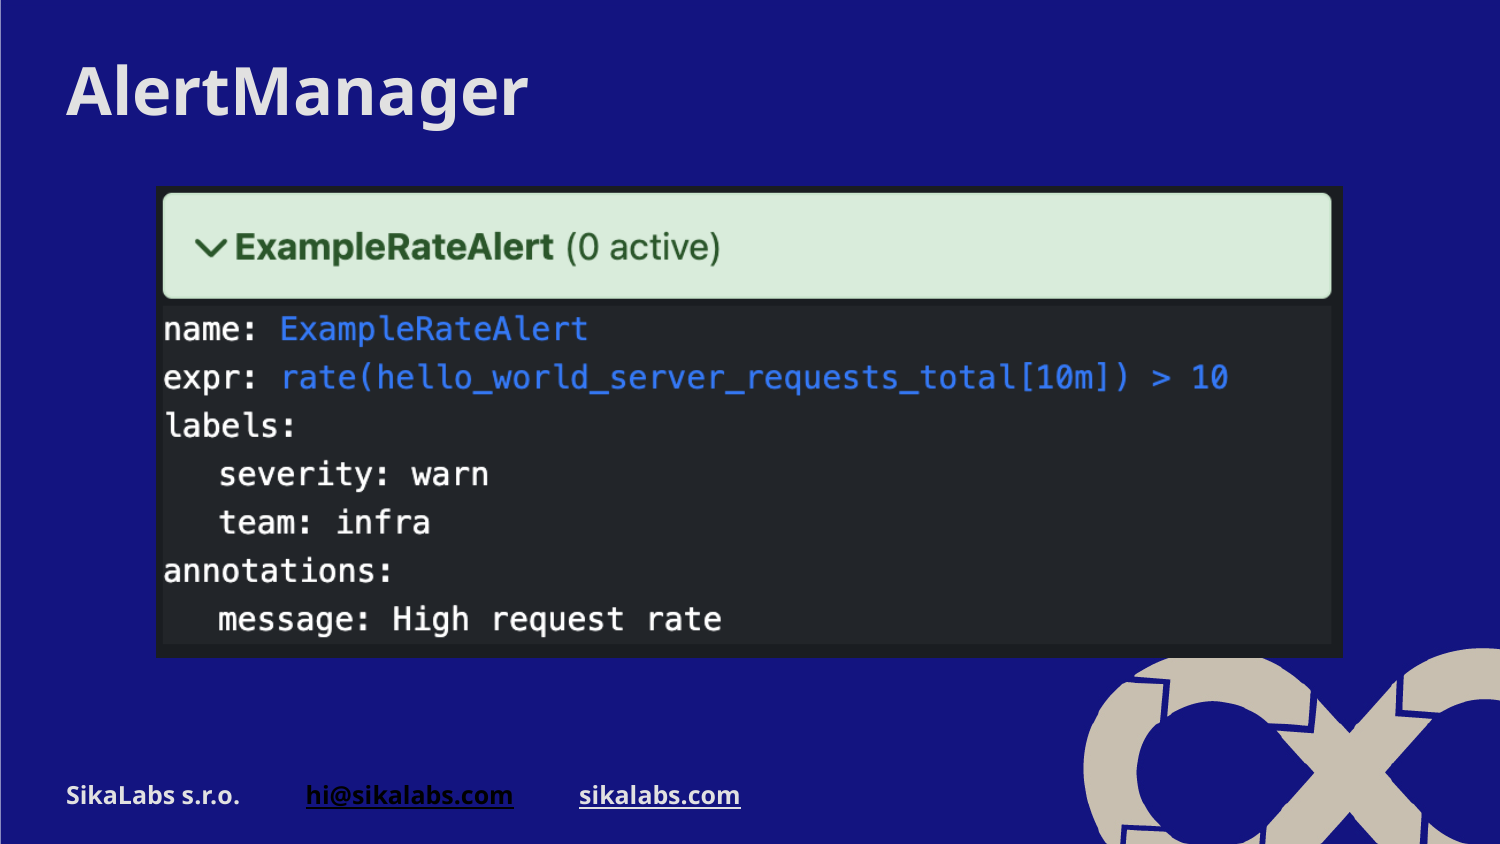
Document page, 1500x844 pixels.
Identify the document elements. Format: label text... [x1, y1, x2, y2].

picture [0, 0, 1500, 844]
title AlertManager [51, 33, 1449, 128]
